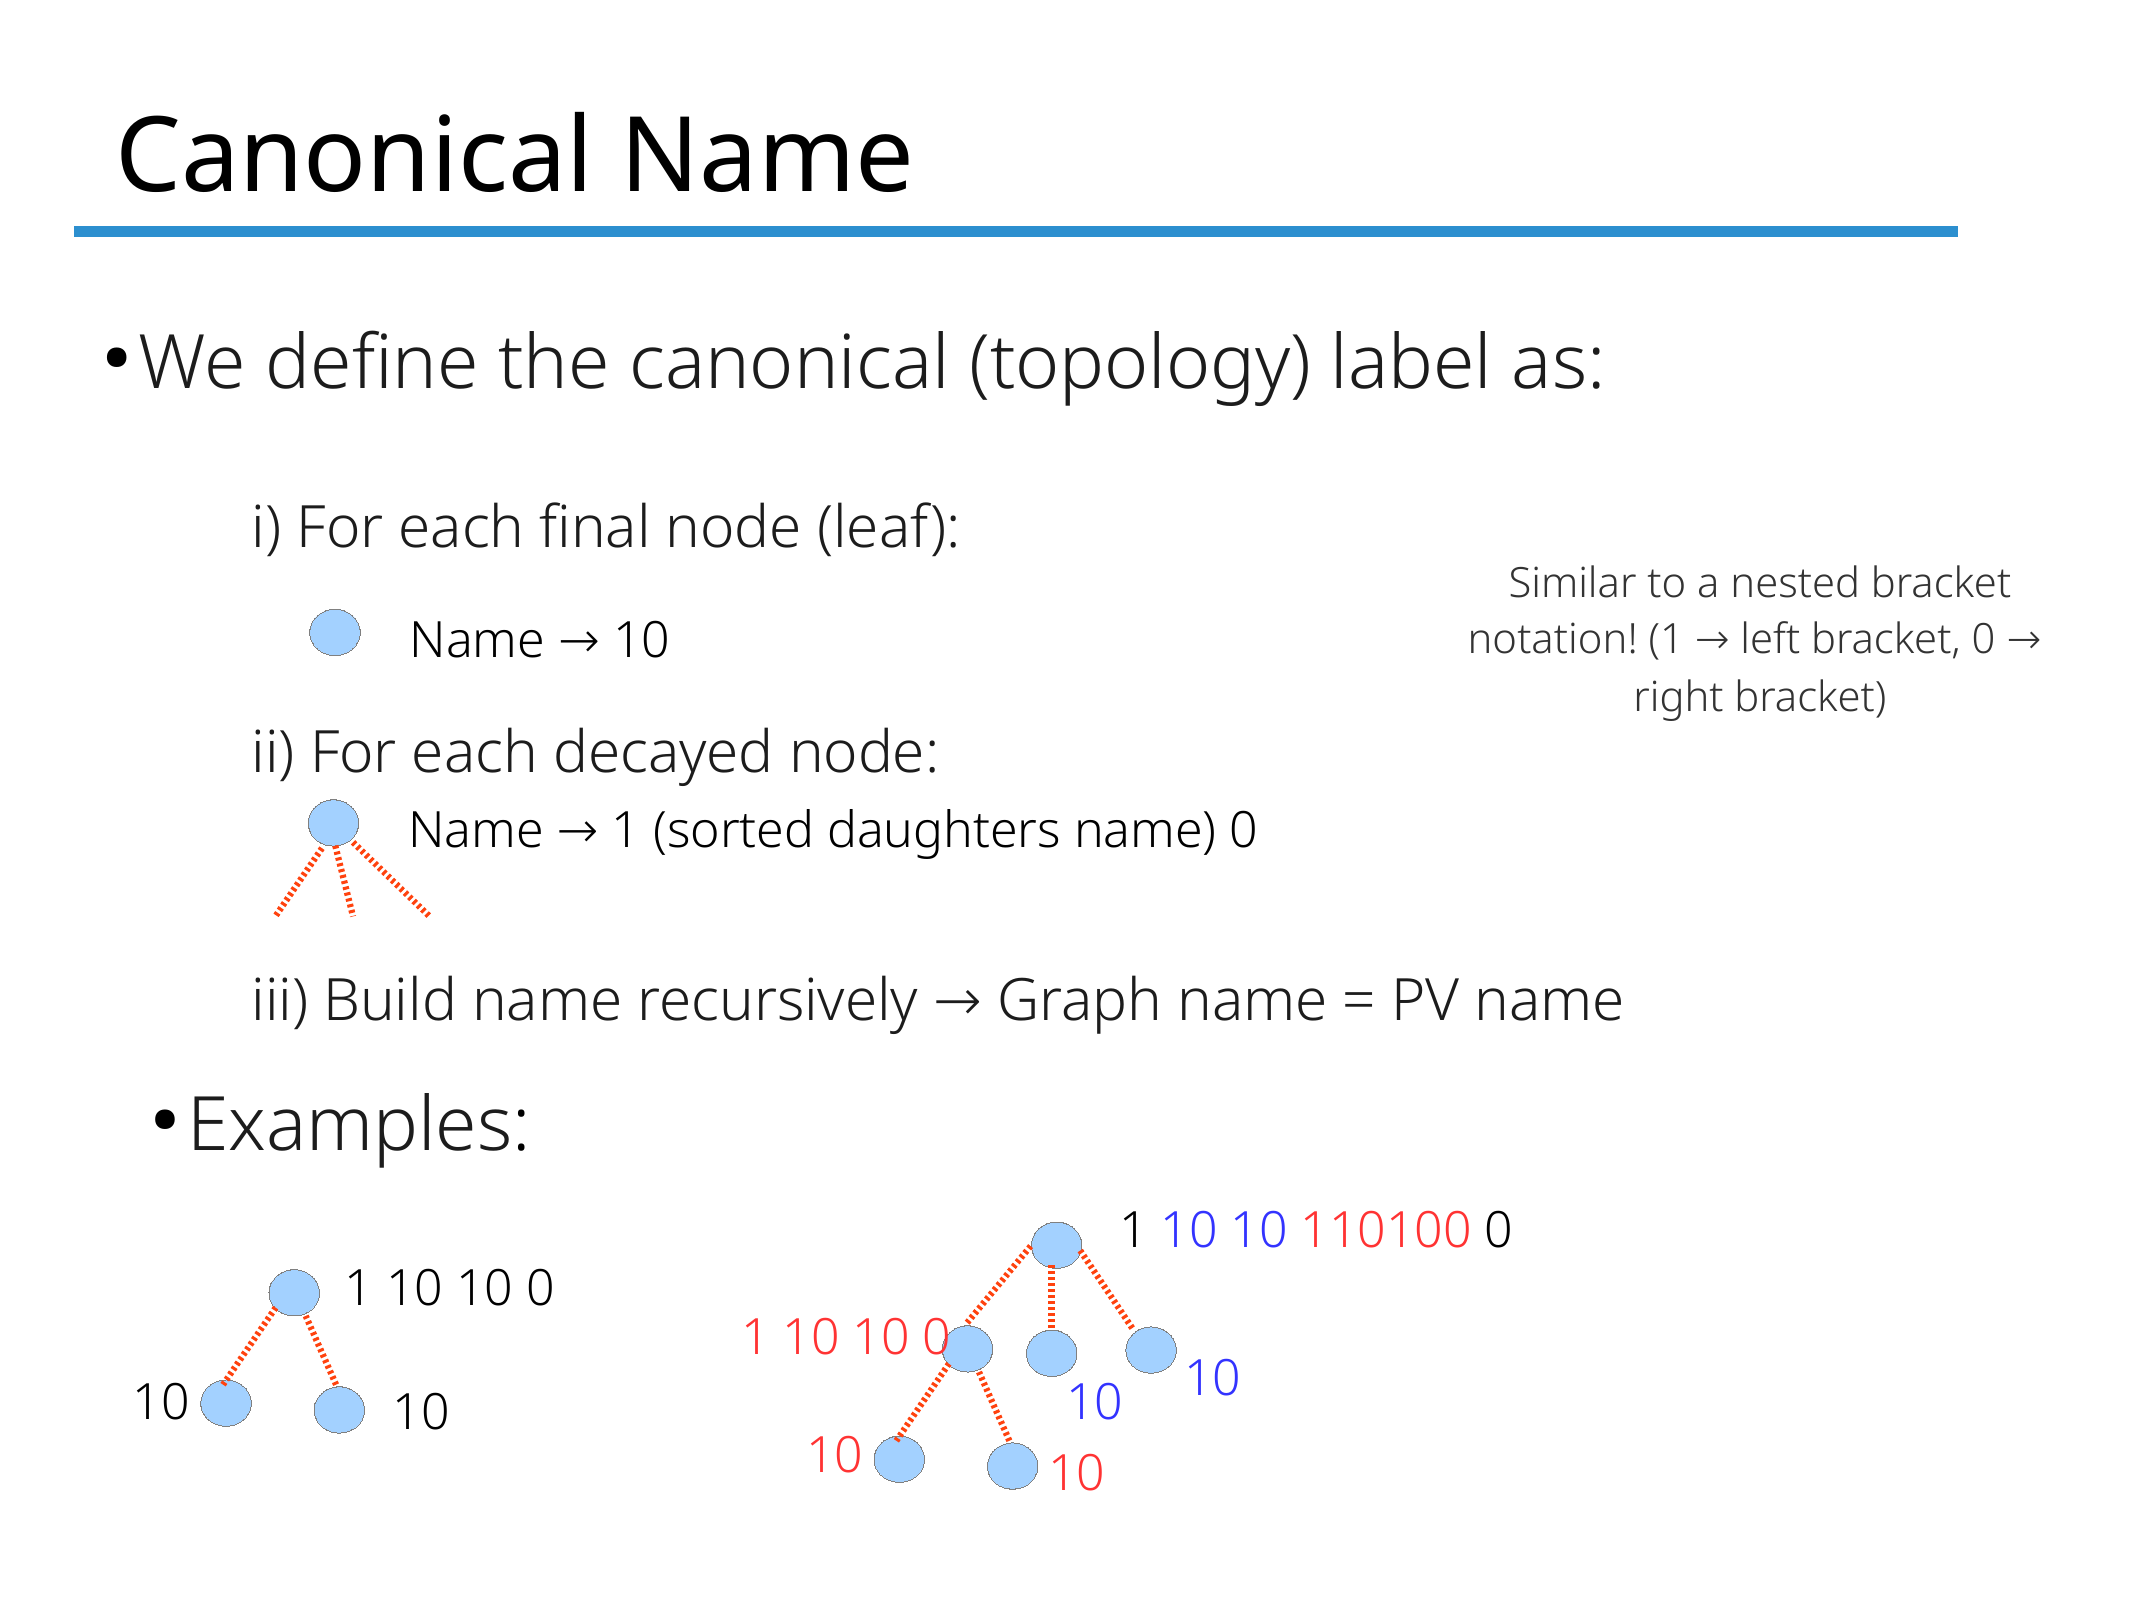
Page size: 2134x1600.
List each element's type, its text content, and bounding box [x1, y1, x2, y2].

text_box 10 [1033, 1429, 1127, 1513]
text_box Canonical Name [91, 64, 939, 237]
text_box i) For each final node (leaf): [236, 478, 1355, 654]
text_box [885, 1436, 925, 1483]
text_box [309, 609, 361, 656]
text_box Name → 10 [394, 596, 710, 681]
text_box 10 [1051, 1358, 1145, 1443]
text_box [1031, 1222, 1082, 1269]
text_box 10 [1169, 1334, 1263, 1419]
text_box Similar to a nested bracket notation! (1 → left bracket, 0 → right bracket) [1452, 544, 2079, 848]
text_box [1026, 1330, 1077, 1377]
text_box [1125, 1326, 1170, 1374]
text_box [212, 1380, 252, 1427]
text_box ii) For each decayed node: [236, 702, 1050, 878]
text_box [314, 1386, 365, 1434]
text_box We define the canonical (topology) label as: [88, 301, 1805, 420]
text_box 1 10 10 110100 0 [1104, 1187, 1580, 1271]
text_box 10 [118, 1358, 212, 1443]
text_box 10 [377, 1368, 472, 1453]
text_box [987, 1442, 1033, 1490]
text_box Examples: [136, 1062, 592, 1182]
text_box 1 10 10 0 [726, 1293, 995, 1378]
text_box 1 10 10 0 [329, 1244, 599, 1329]
text_box iii) Build name recursively → Graph name = PV name [236, 950, 1818, 1046]
text_box [268, 1269, 320, 1316]
text_box 10 [791, 1411, 885, 1496]
text_box Name → 1 (sorted daughters name) 0 [1050, 787, 1367, 871]
